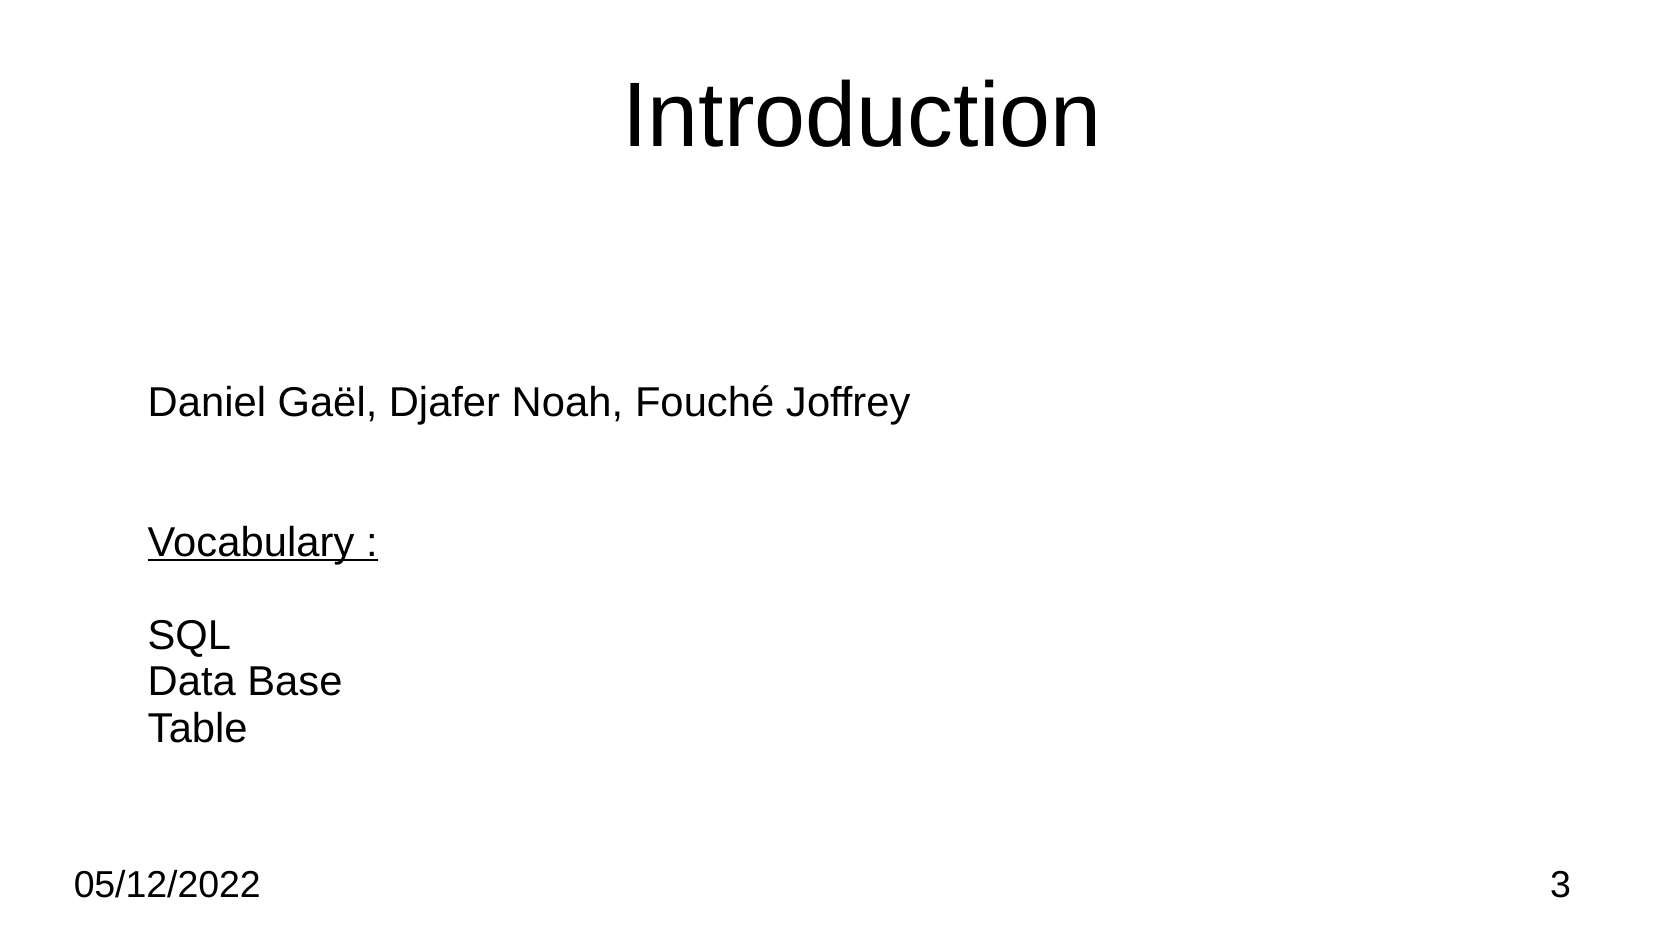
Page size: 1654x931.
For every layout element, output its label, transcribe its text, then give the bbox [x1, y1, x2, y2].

title Introduction [118, 37, 1607, 193]
text_box 3 [1535, 856, 1625, 916]
text_box 05/12/2022 [59, 856, 296, 916]
subtitle Daniel Gaël, Djafer Noah, Fouché Joffrey Vocabulary : SQL Data Base Table [147, 295, 1093, 835]
